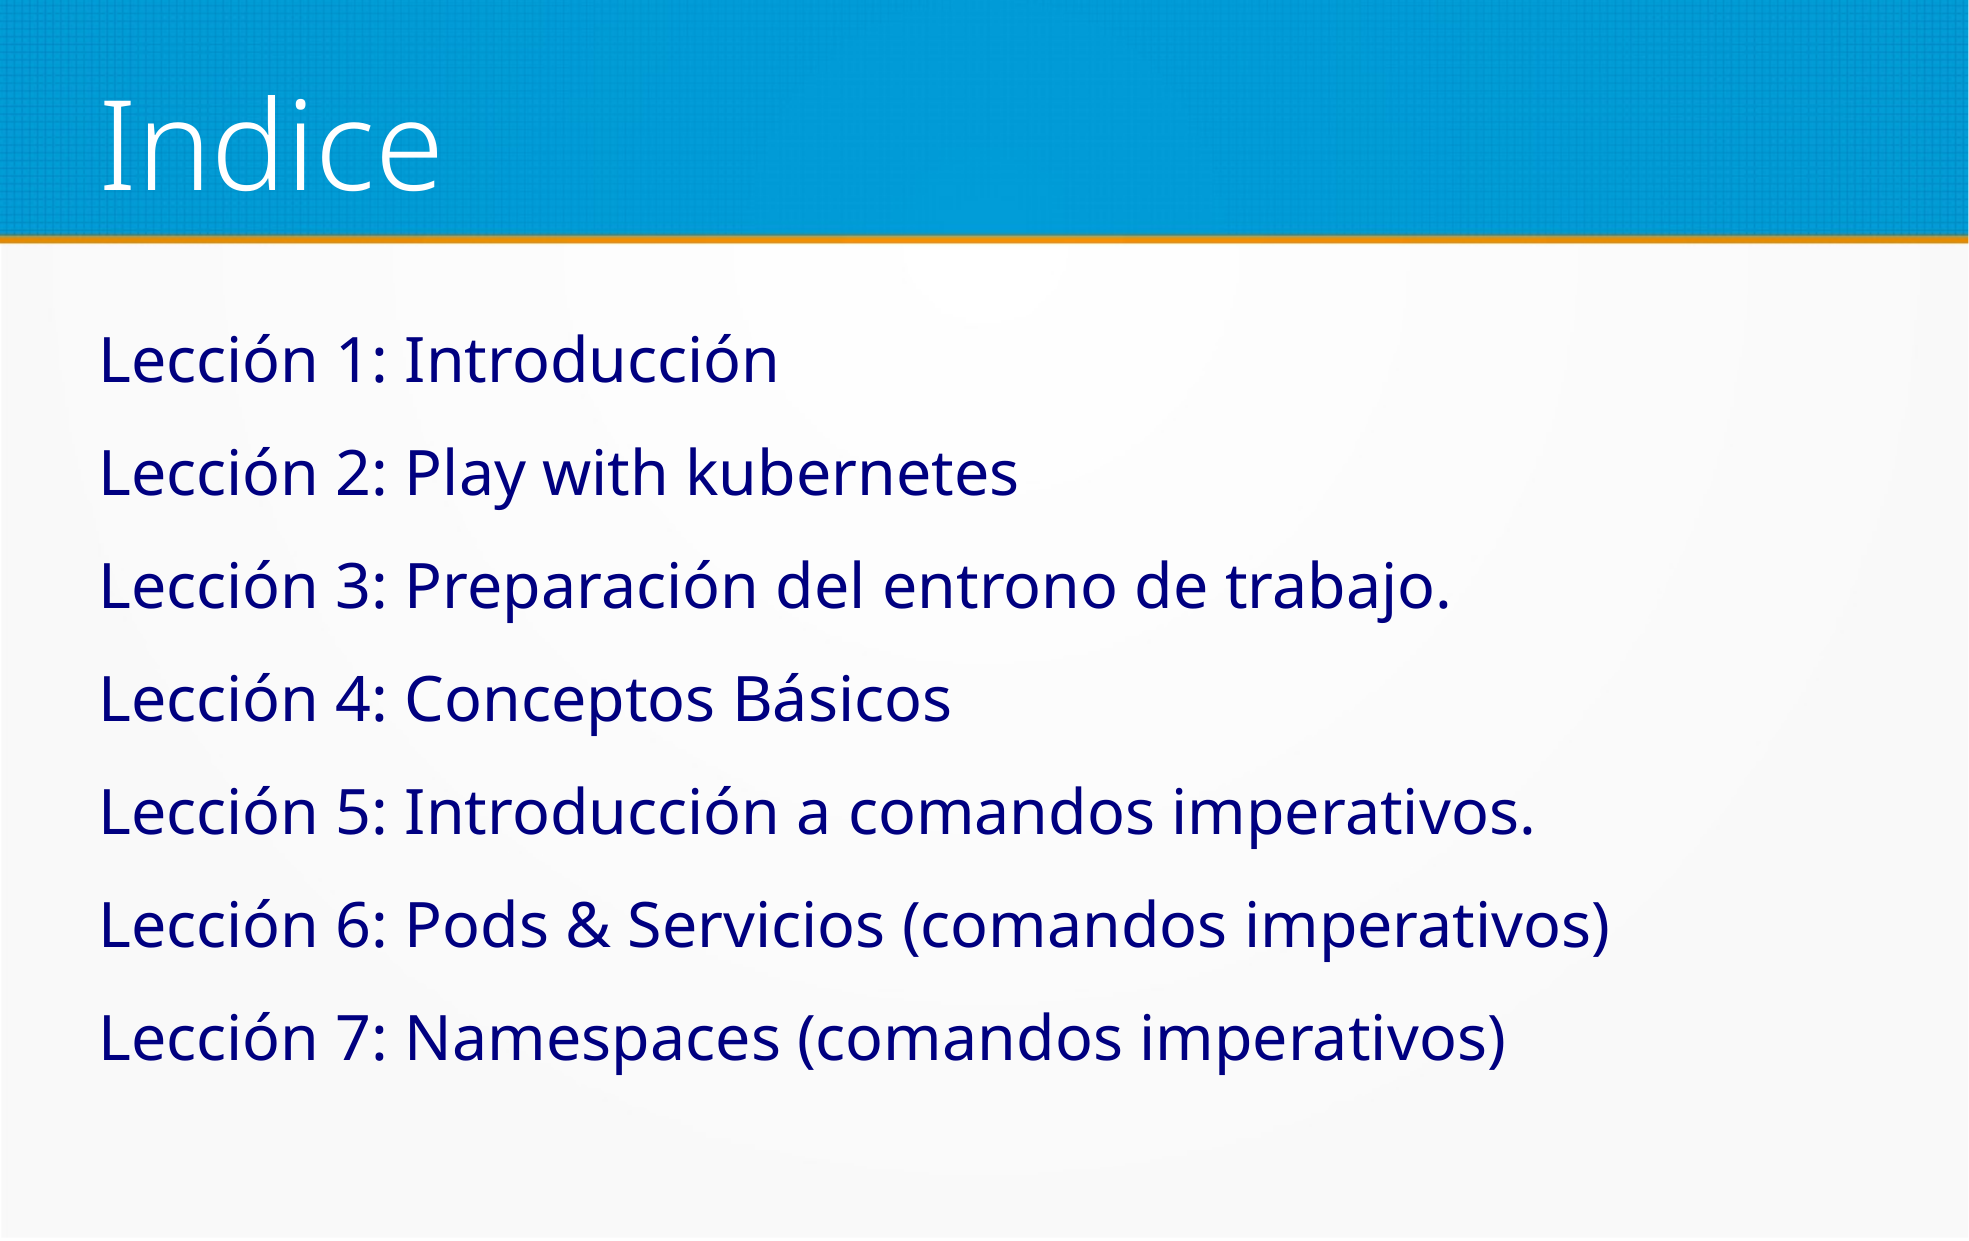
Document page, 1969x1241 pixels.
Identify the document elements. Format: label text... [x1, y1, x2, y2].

picture [0, 233, 1969, 1241]
title Indice [98, 19, 1870, 227]
list Lección 1: Introducción Lección 2: Play with kubernetes Lección 3: Preparación del entrono de trabajo. Lección 4: Conceptos Básicos Lección 5: Introducción a comandos imperativos. Lección 6: Pods & Servicios (comandos imperativos) Lección 7: Namespaces (comandos imperativos) [98, 315, 1861, 1081]
